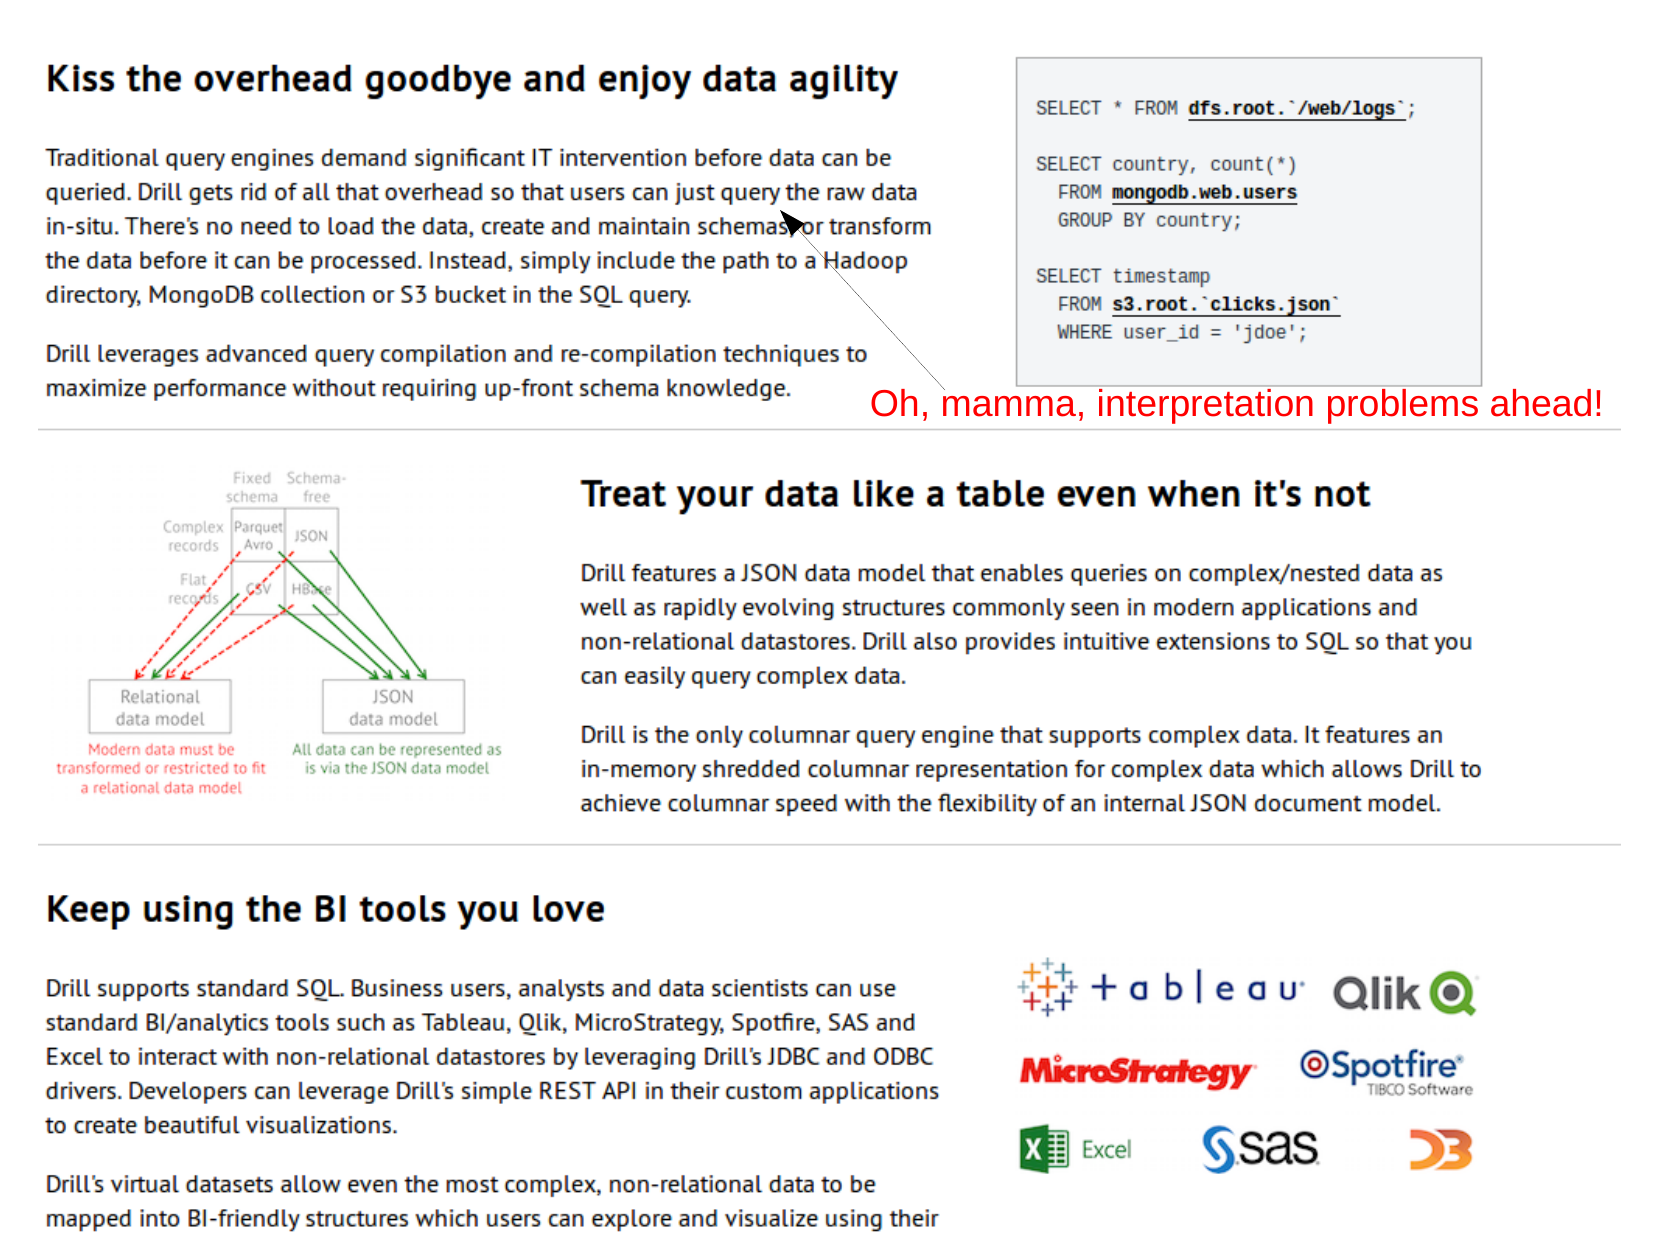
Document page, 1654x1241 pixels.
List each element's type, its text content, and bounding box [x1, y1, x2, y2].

text_box Oh, mamma, interpretation problems ahead! [855, 375, 1630, 432]
picture [38, 34, 1621, 1241]
